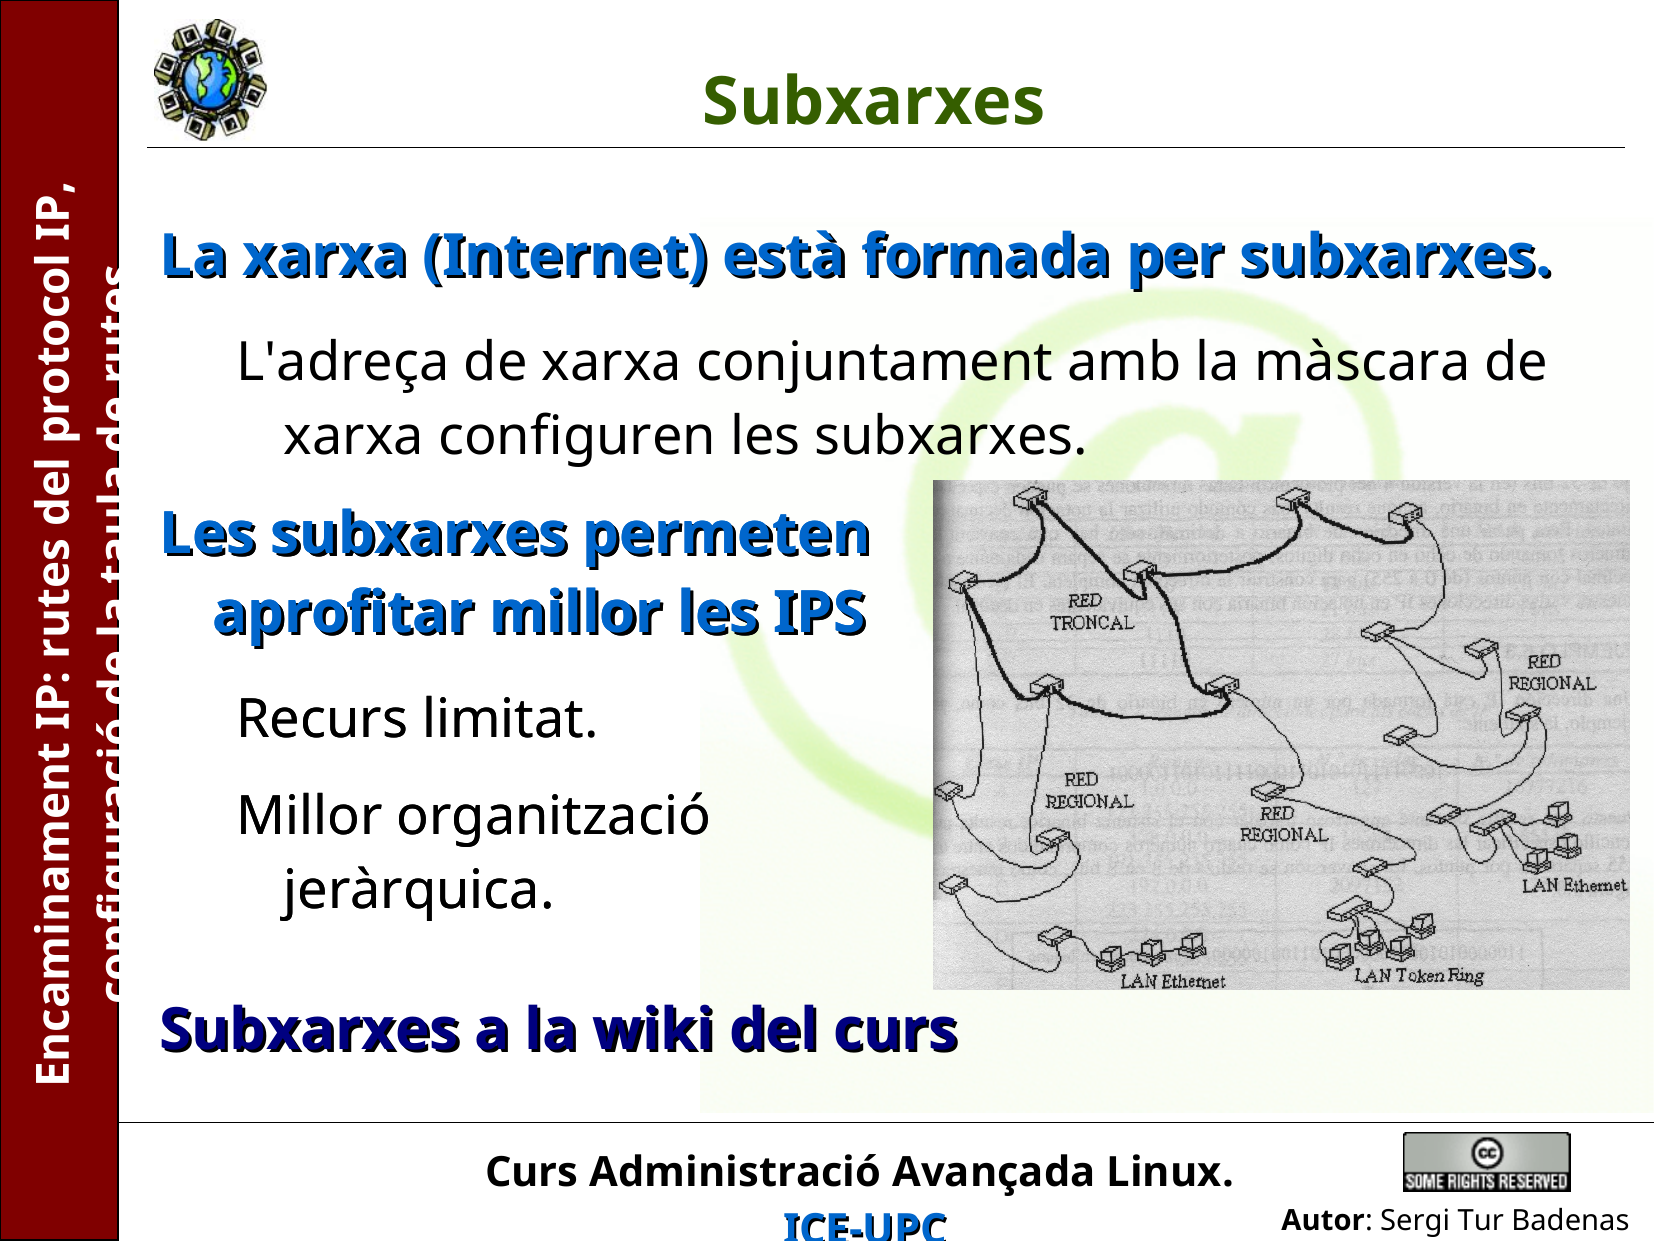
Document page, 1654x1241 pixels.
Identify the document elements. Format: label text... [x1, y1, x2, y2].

list Les subxarxes permeten aprofitar millor les IPS Recurs limitat. Millor organització jeràrquica. [141, 491, 901, 902]
list La xarxa (Internet) està formada per subxarxes. L'adreça de xarxa conjuntament amb la màscara de xarxa configuren les subxarxes. [141, 213, 1619, 451]
picture [154, 19, 268, 56]
list Subxarxes a la wiki del curs [141, 987, 1654, 1224]
title Subxarxes [129, 56, 1619, 141]
picture [700, 217, 1654, 987]
